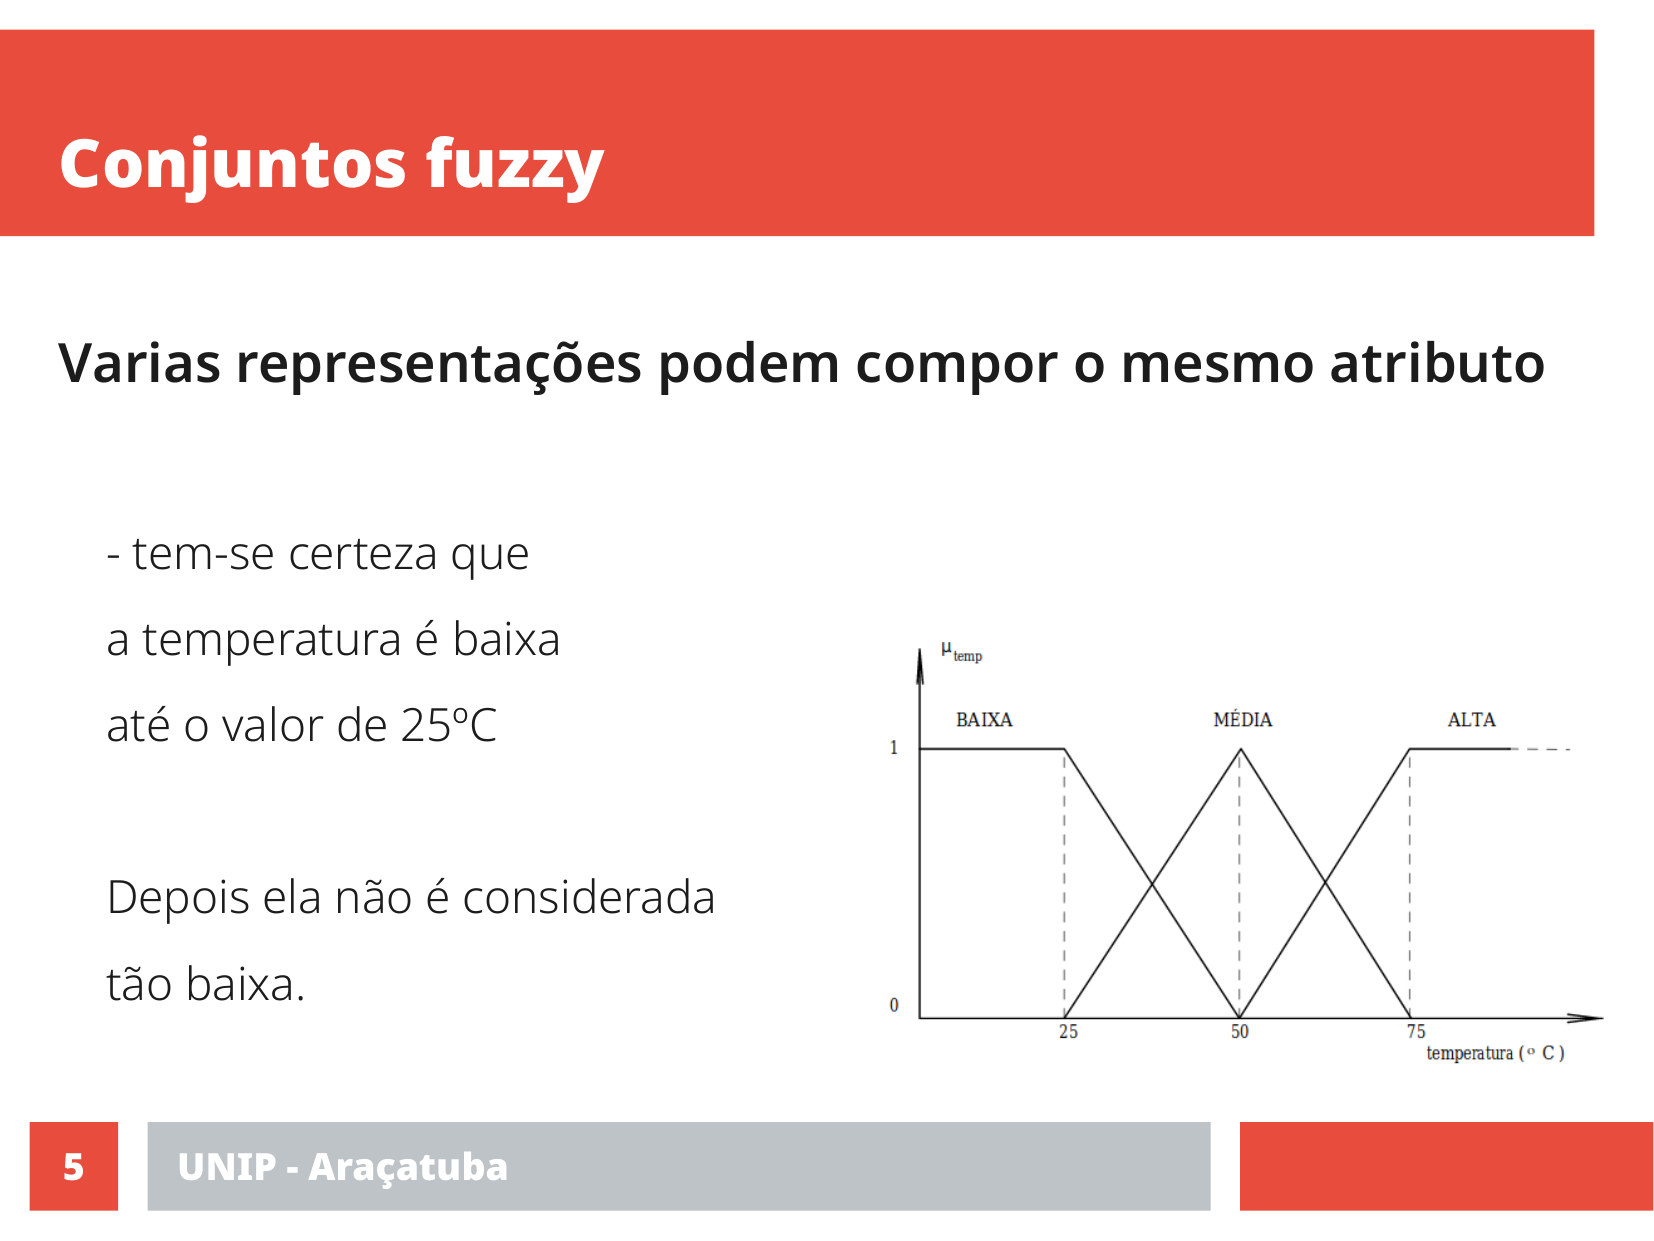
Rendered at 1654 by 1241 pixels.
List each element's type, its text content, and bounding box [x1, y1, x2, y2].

list Varias representações podem compor o mesmo atributo - tem-se certeza que a temperatura é baixa até o valor de 25ºC Depois ela não é considerada tão baixa. [59, 324, 1565, 1093]
picture [847, 602, 1639, 1101]
title Conjuntos fuzzy [59, 59, 1595, 207]
